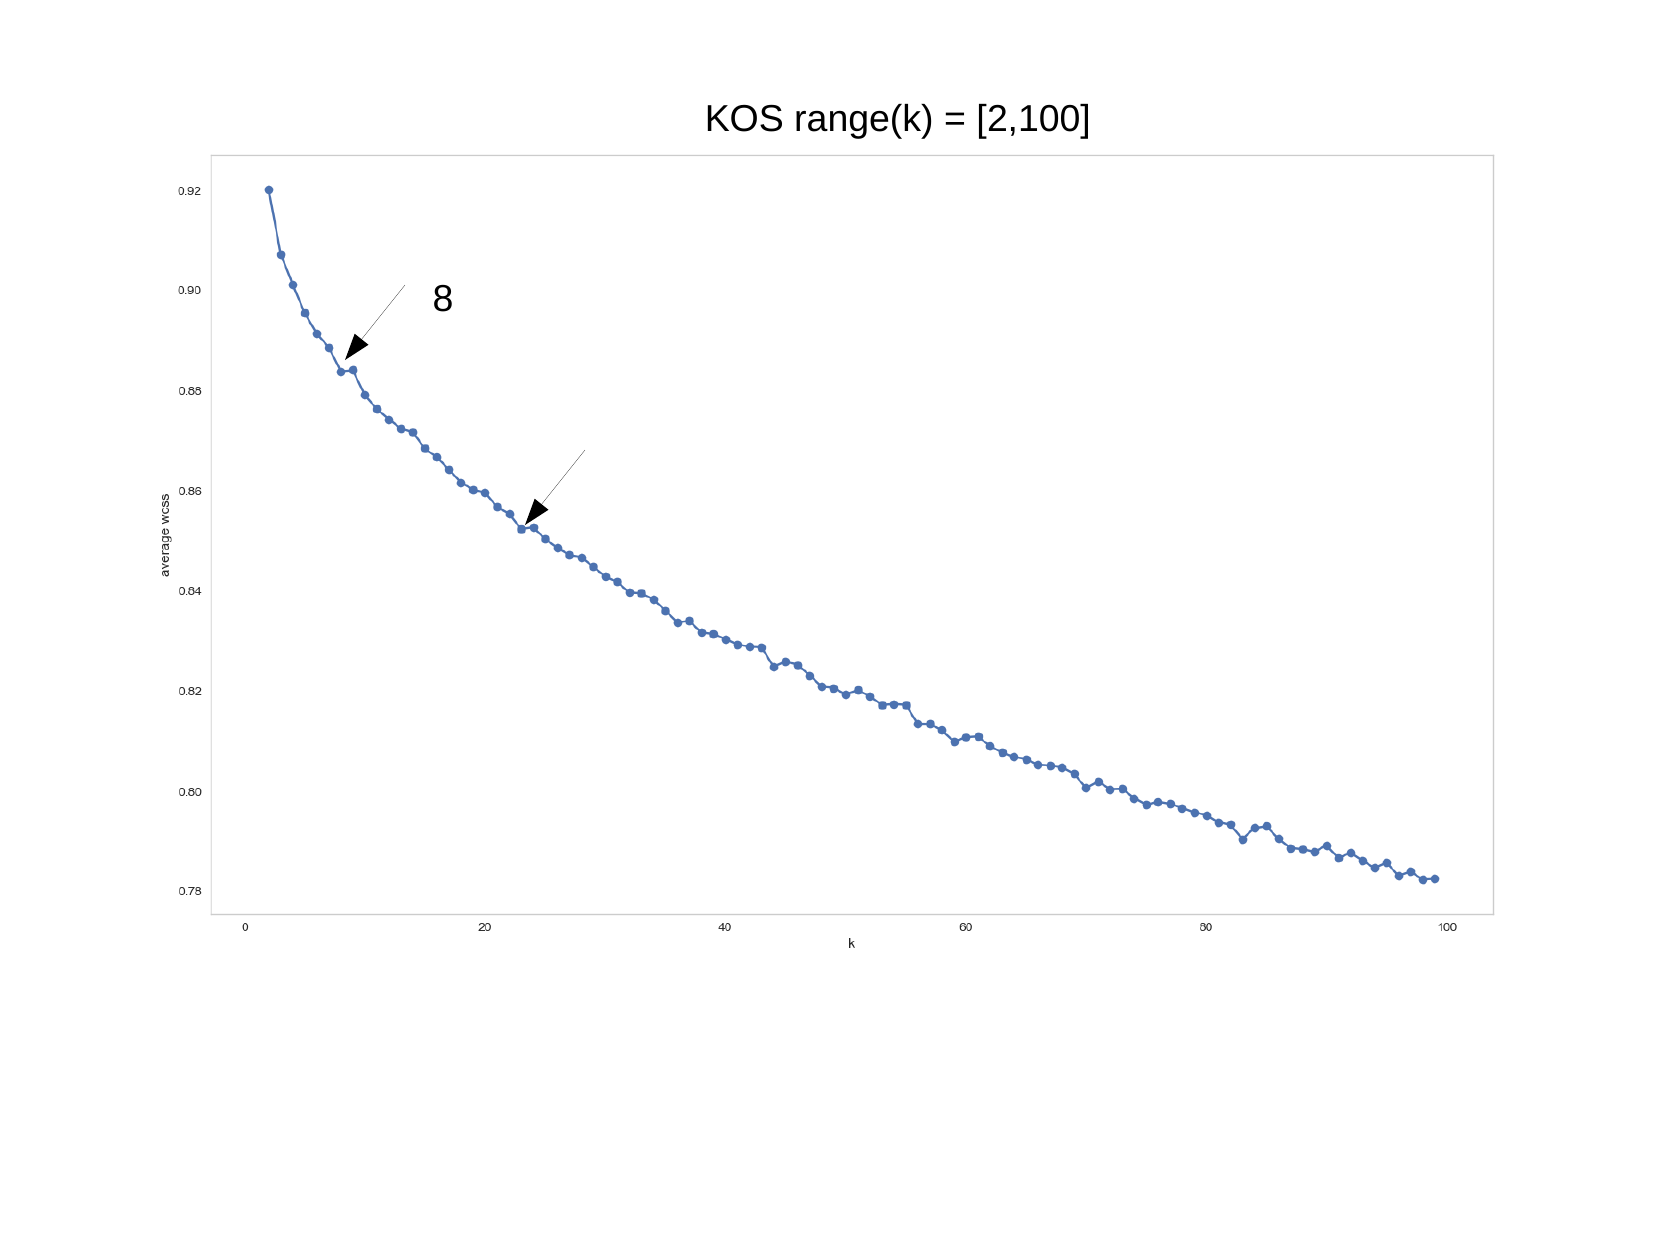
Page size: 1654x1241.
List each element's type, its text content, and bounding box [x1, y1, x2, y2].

text_box 8 [417, 270, 469, 327]
text_box KOS range(k) = [2,100] [690, 90, 1107, 147]
picture [3, 36, 1654, 1022]
